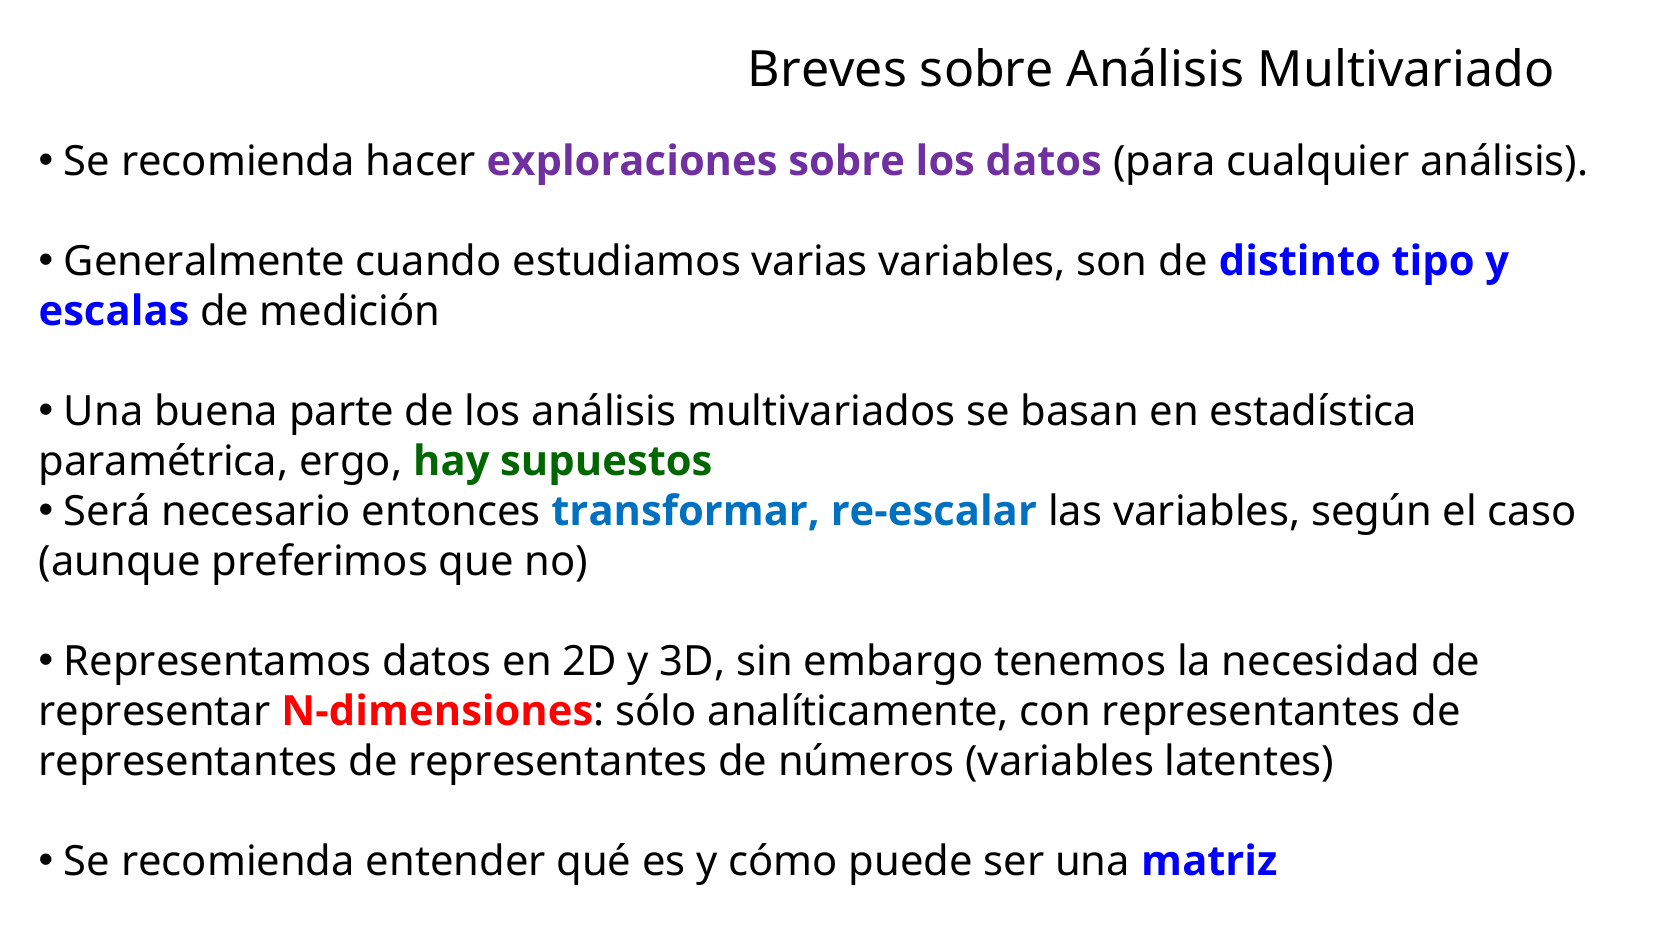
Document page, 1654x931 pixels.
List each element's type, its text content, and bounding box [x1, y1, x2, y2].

text_box Breves sobre Análisis Multivariado [733, 29, 1570, 105]
text_box Se recomienda hacer exploraciones sobre los datos (para cualquier análisis). Generalmente cuando estudiamos varias variables, son de distinto tipo y escalas de medición Una buena parte de los análisis multivariados se basan en estadística paramétrica, ergo, hay supuestos Será necesario entonces transformar, re-escalar las variables, según el caso (aunque preferimos que no) Representamos datos en 2D y 3D, sin embargo tenemos la necesidad de representar N-dimensiones: sólo analíticamente, con representantes de representantes de representantes de números (variables latentes) Se recomienda entender qué es y cómo puede ser una matriz [23, 126, 1642, 892]
